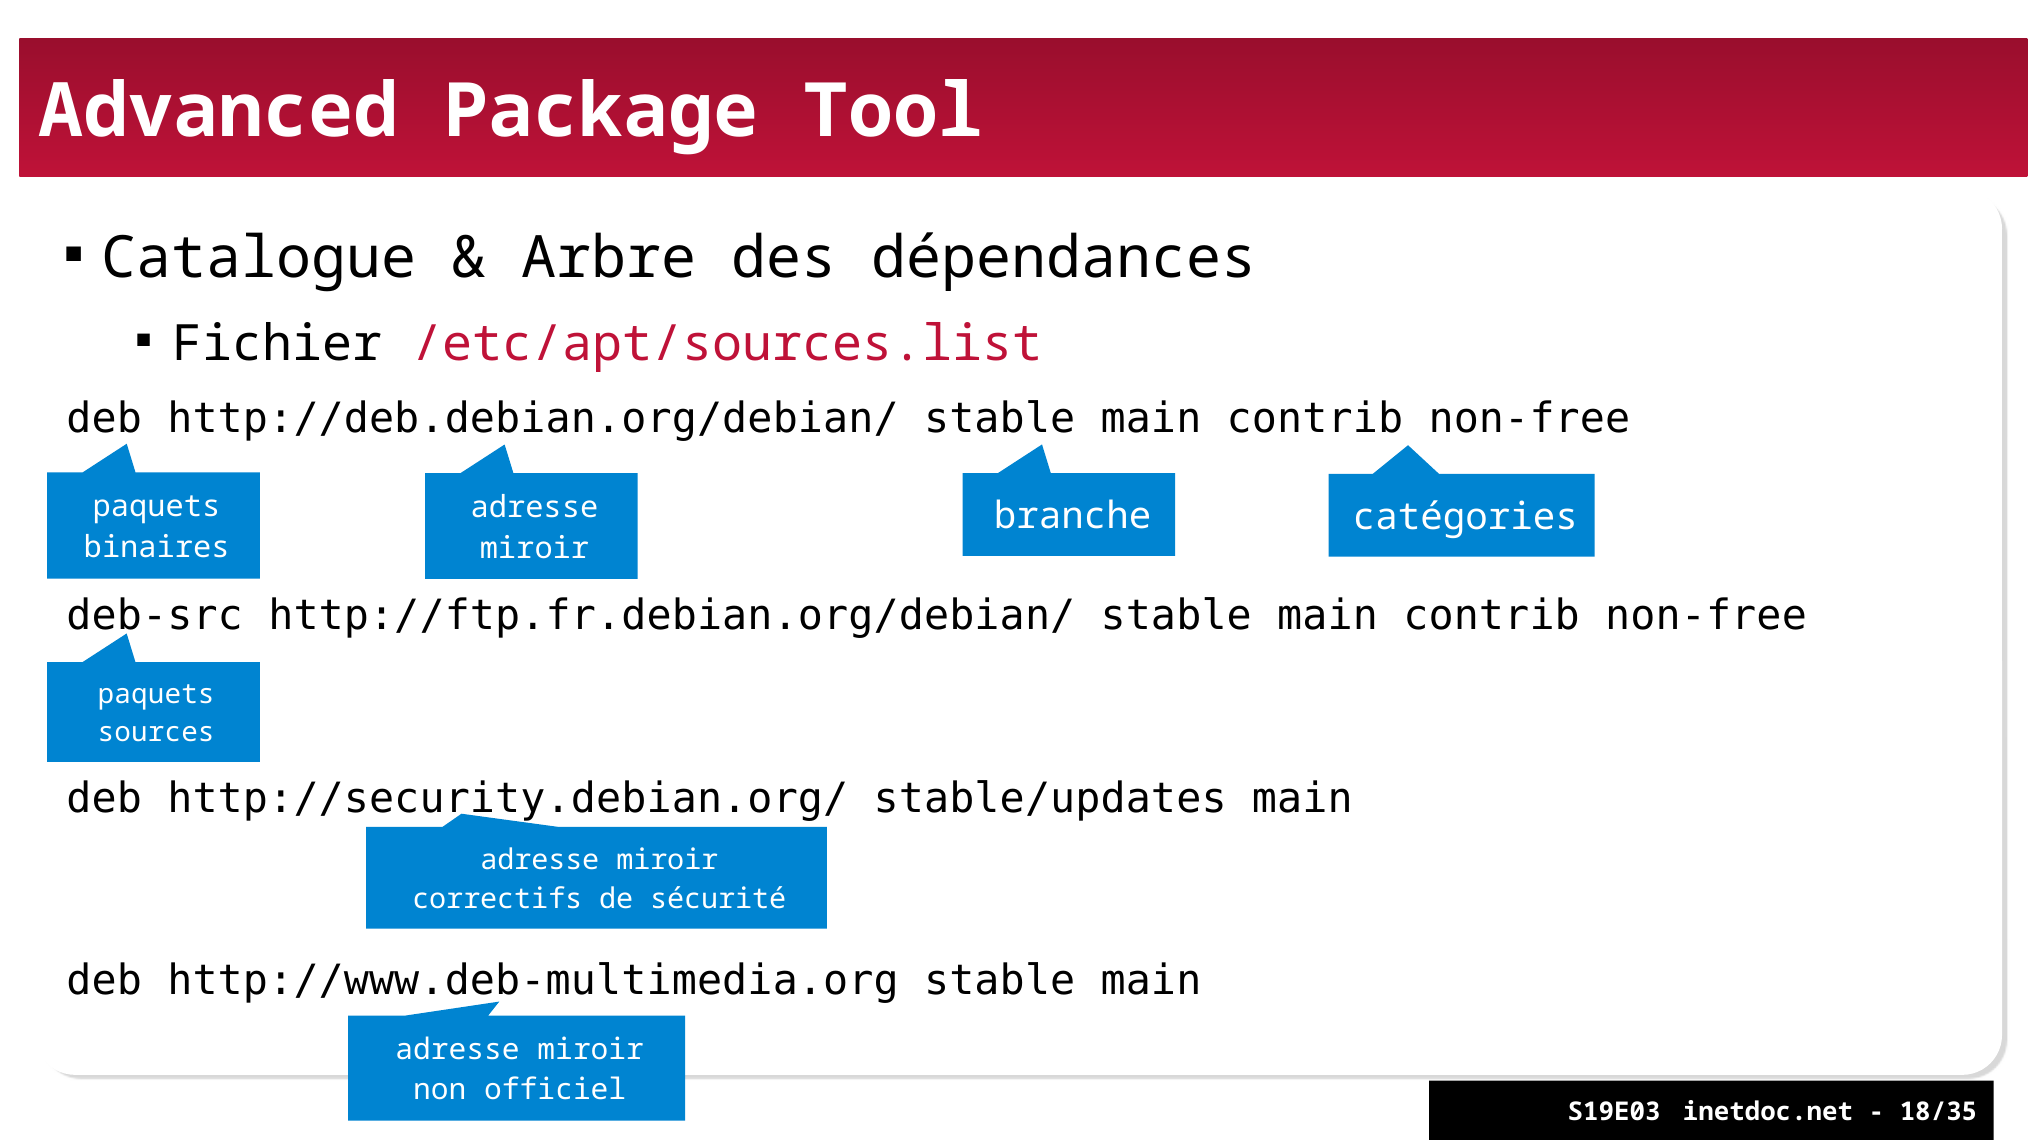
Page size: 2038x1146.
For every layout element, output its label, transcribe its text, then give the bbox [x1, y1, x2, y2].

text_box adresse miroir correctifs de sécurité [366, 813, 827, 929]
text_box adresse miroir non officiel [348, 1001, 686, 1121]
text_box branche [962, 444, 1176, 556]
text_box catégories [1328, 445, 1595, 557]
text_box adresse miroir [425, 444, 638, 579]
text_box Advanced Package Tool [19, 38, 2028, 177]
text_box Catalogue & Arbre des dépendances Fichier /etc/apt/sources.list deb http://deb.debian.org/debian/ stable main contrib non-free deb-src http://ftp.fr.debian.org/debian/ stable main contrib non-free deb http://security.debian.org/ stable/updates main deb http://www.deb-multimedia.org stable main [35, 188, 2003, 1075]
text_box paquets sources [47, 633, 260, 762]
text_box paquets binaires [47, 443, 260, 579]
text_box S19E03 inetdoc.net - <numéro>/35 [1429, 1080, 1994, 1140]
